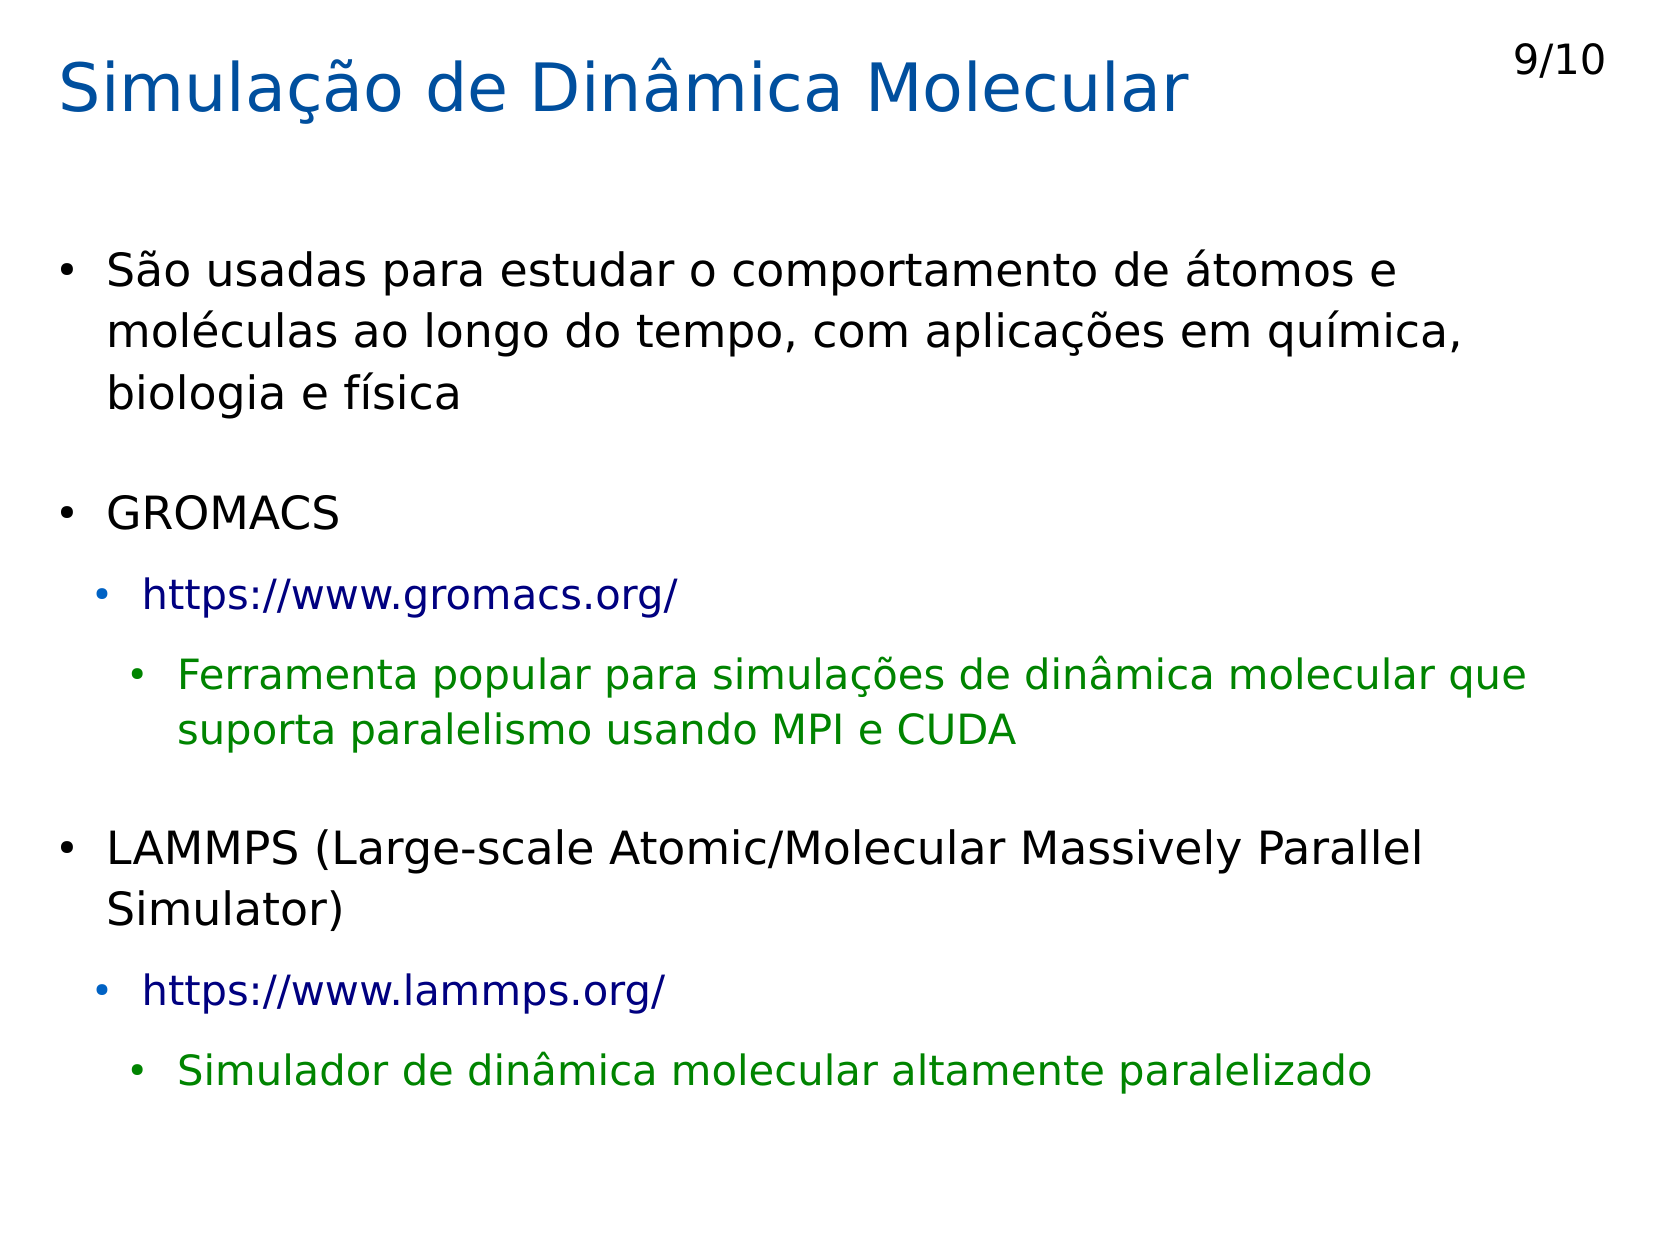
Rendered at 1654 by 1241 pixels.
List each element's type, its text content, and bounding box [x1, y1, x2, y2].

title Simulação de Dinâmica Molecular [59, 29, 1506, 148]
list São usadas para estudar o comportamento de átomos e moléculas ao longo do tempo, com aplicações em química, biologia e física GROMACS https://www.gromacs.org/ Ferramenta popular para simulações de dinâmica molecular que suporta paralelismo usando MPI e CUDA LAMMPS (Large-scale Atomic/Molecular Massively Parallel Simulator) https://www.lammps.org/ Simulador de dinâmica molecular altamente paralelizado [59, 236, 1595, 1211]
